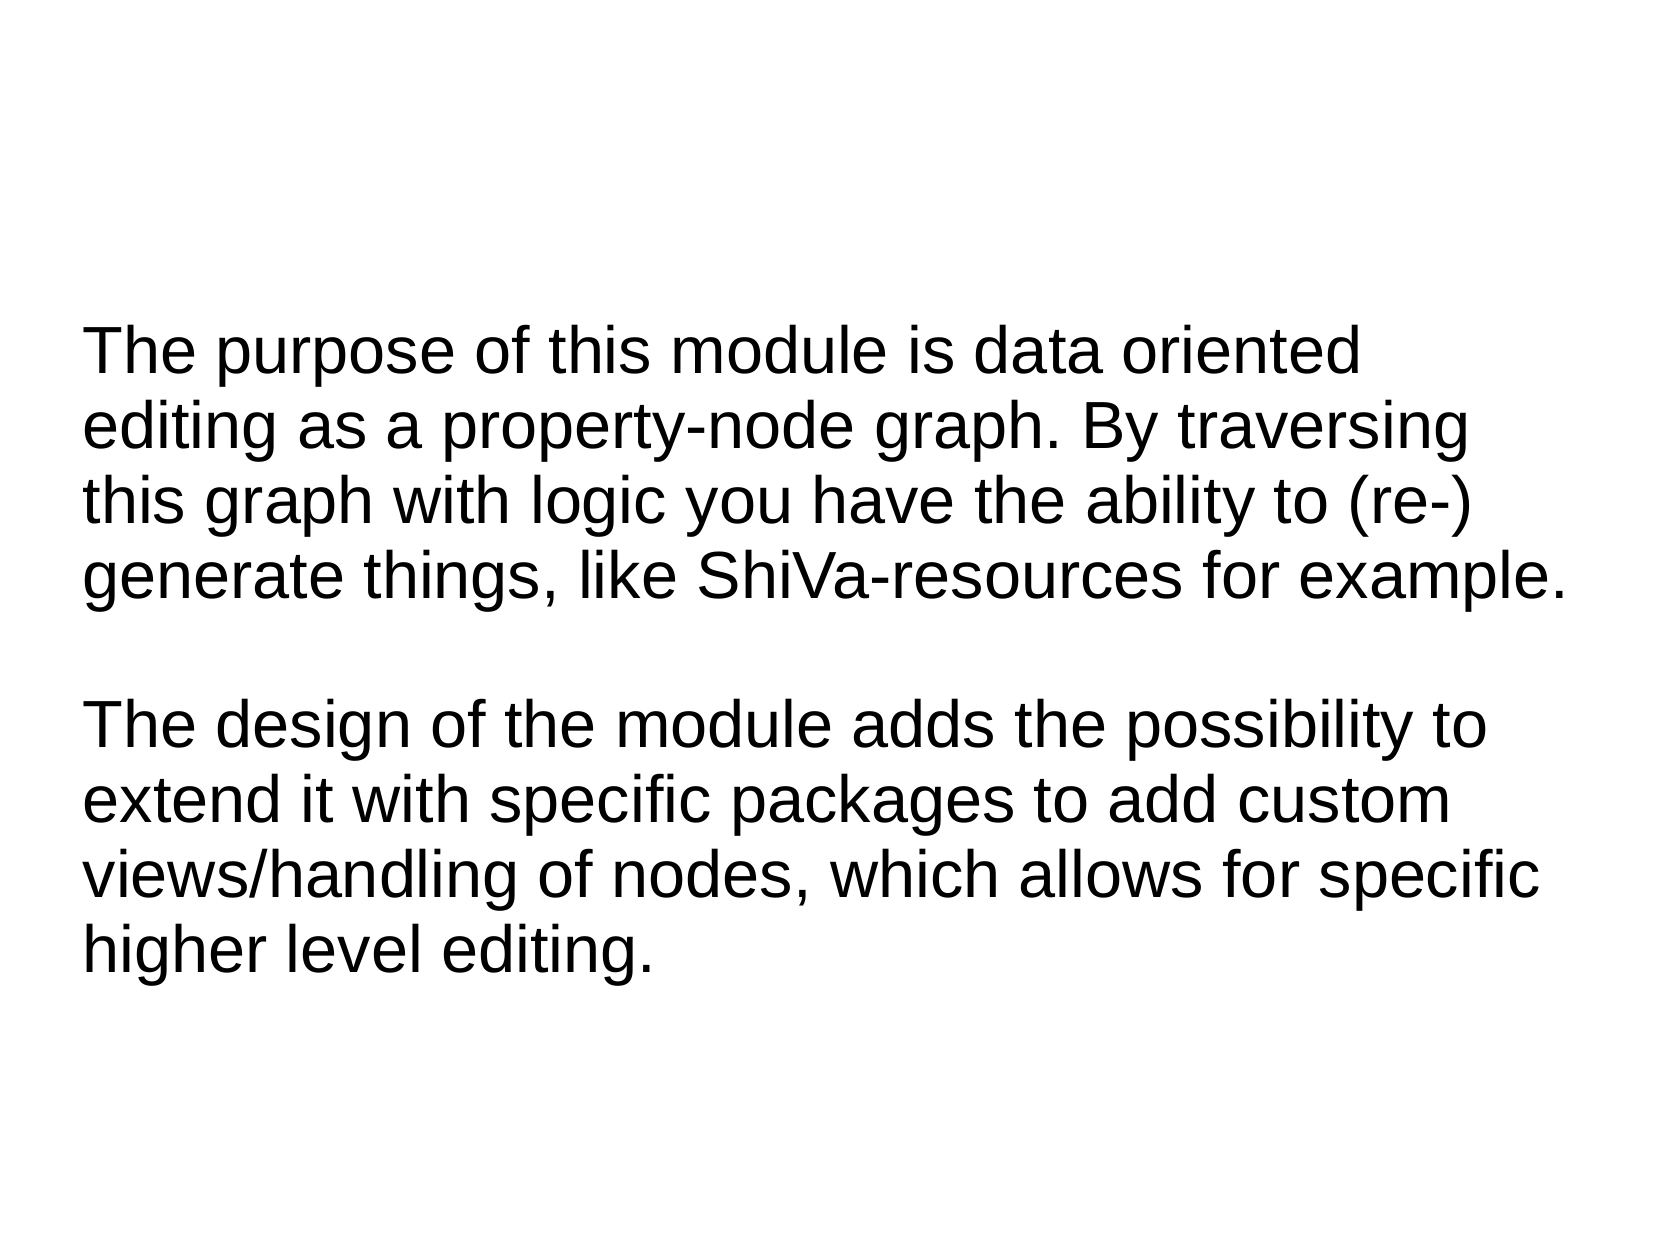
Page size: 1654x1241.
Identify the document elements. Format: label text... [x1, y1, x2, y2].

subtitle The purpose of this module is data oriented editing as a property-node graph. By traversing this graph with logic you have the ability to (re-) generate things, like ShiVa-resources for example. The design of the module adds the possibility to extend it with specific packages to add custom views/handling of nodes, which allows for specific higher level editing. [82, 275, 1571, 1024]
